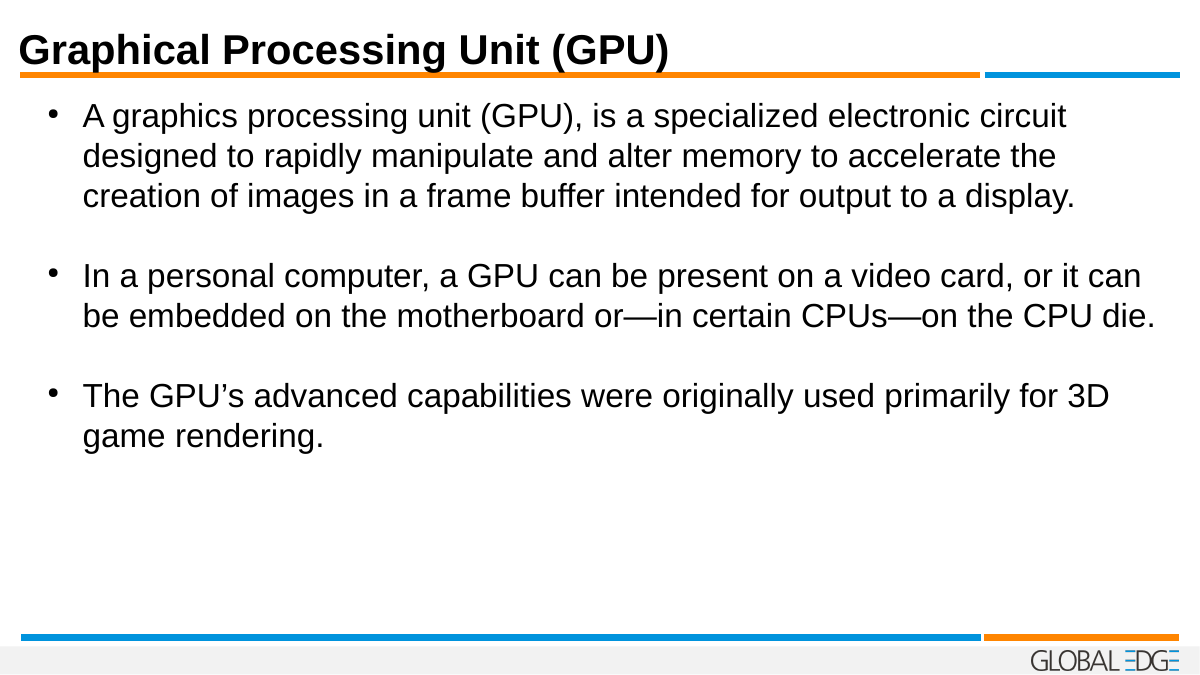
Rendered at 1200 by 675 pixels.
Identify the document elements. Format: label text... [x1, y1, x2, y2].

text_box Graphical Processing Unit (GPU) [18, 21, 1093, 74]
picture [1031, 650, 1179, 671]
text_box A graphics processing unit (GPU), is a specialized electronic circuit designed to rapidly manipulate and alter memory to accelerate the creation of images in a frame buffer intended for output to a display. In a personal computer, a GPU can be present on a video card, or it can be embedded on the motherboard or—in certain CPUs—on the CPU die. The GPU’s advanced capabilities were originally used primarily for 3D game rendering. [47, 94, 1164, 603]
